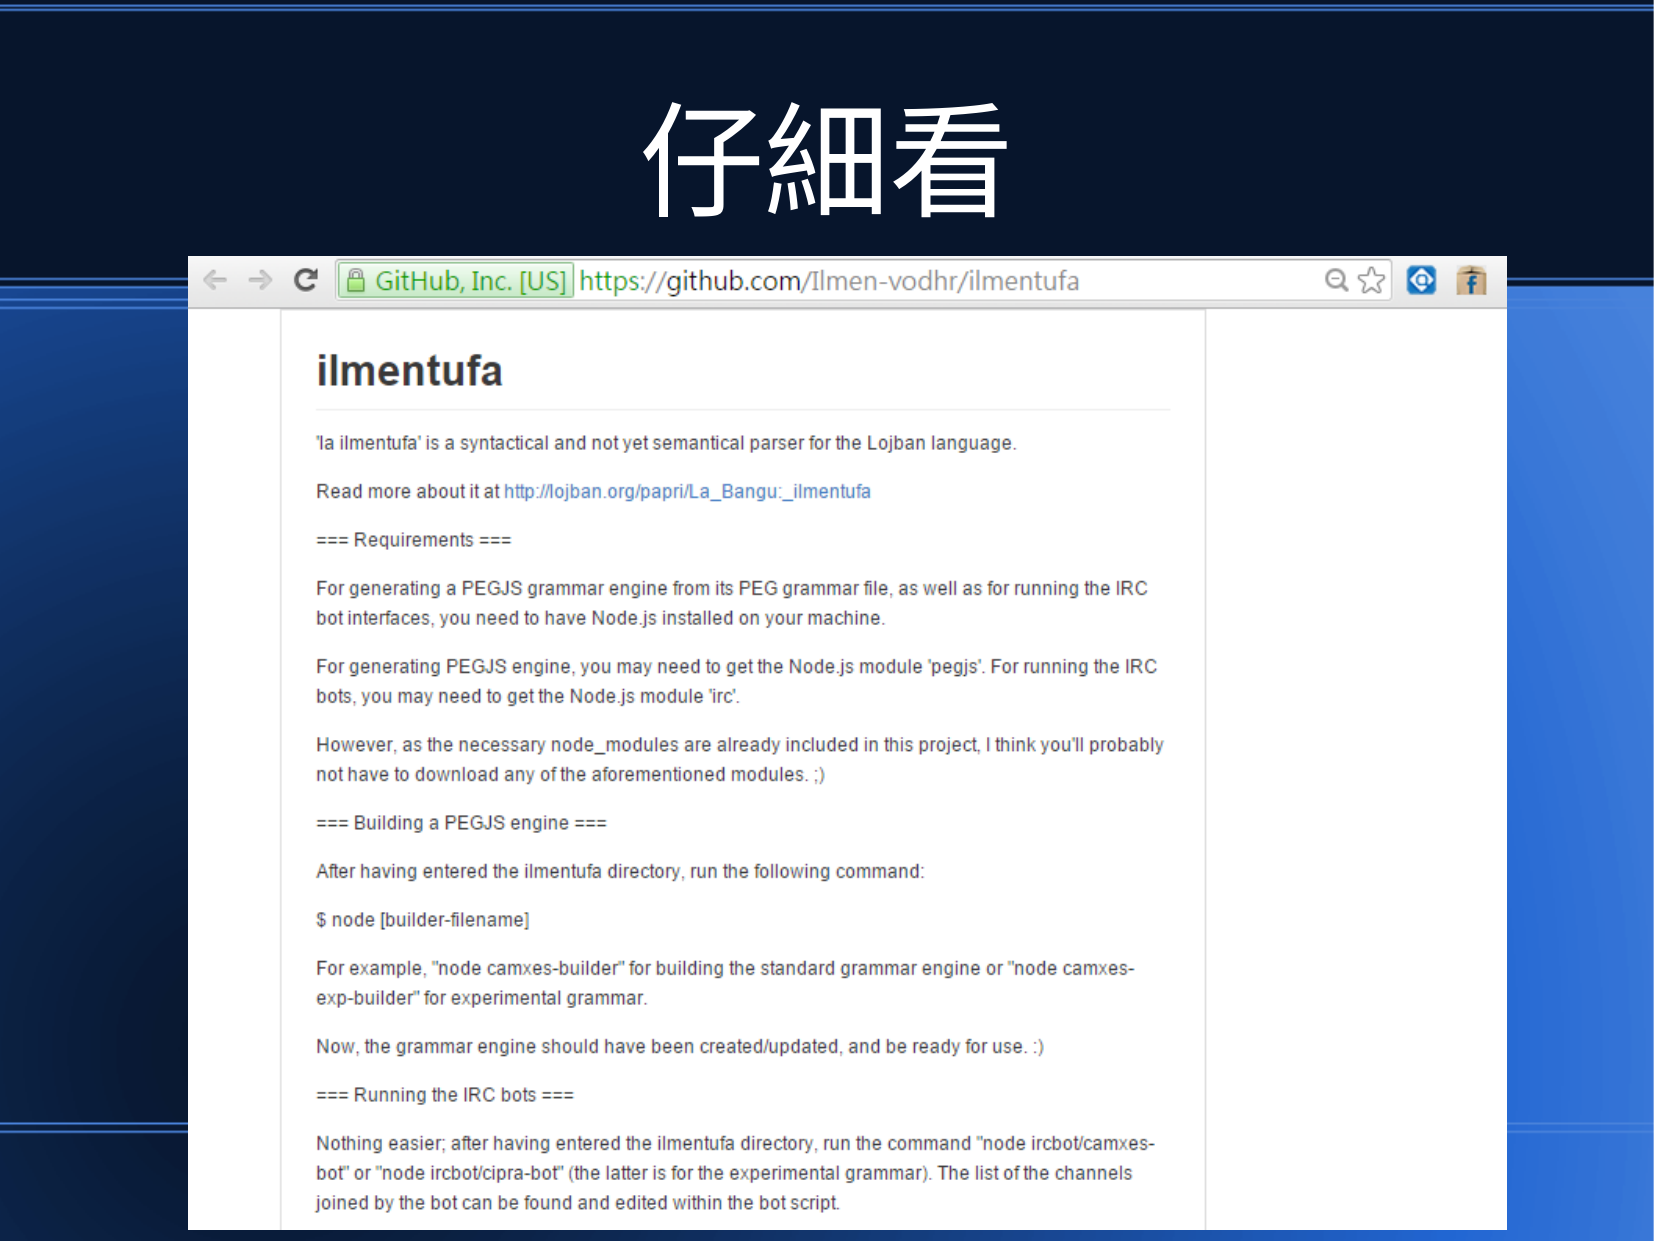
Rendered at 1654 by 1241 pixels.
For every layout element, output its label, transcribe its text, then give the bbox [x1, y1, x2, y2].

picture [0, 0, 1654, 1241]
title 仔細看 [82, 49, 1571, 257]
